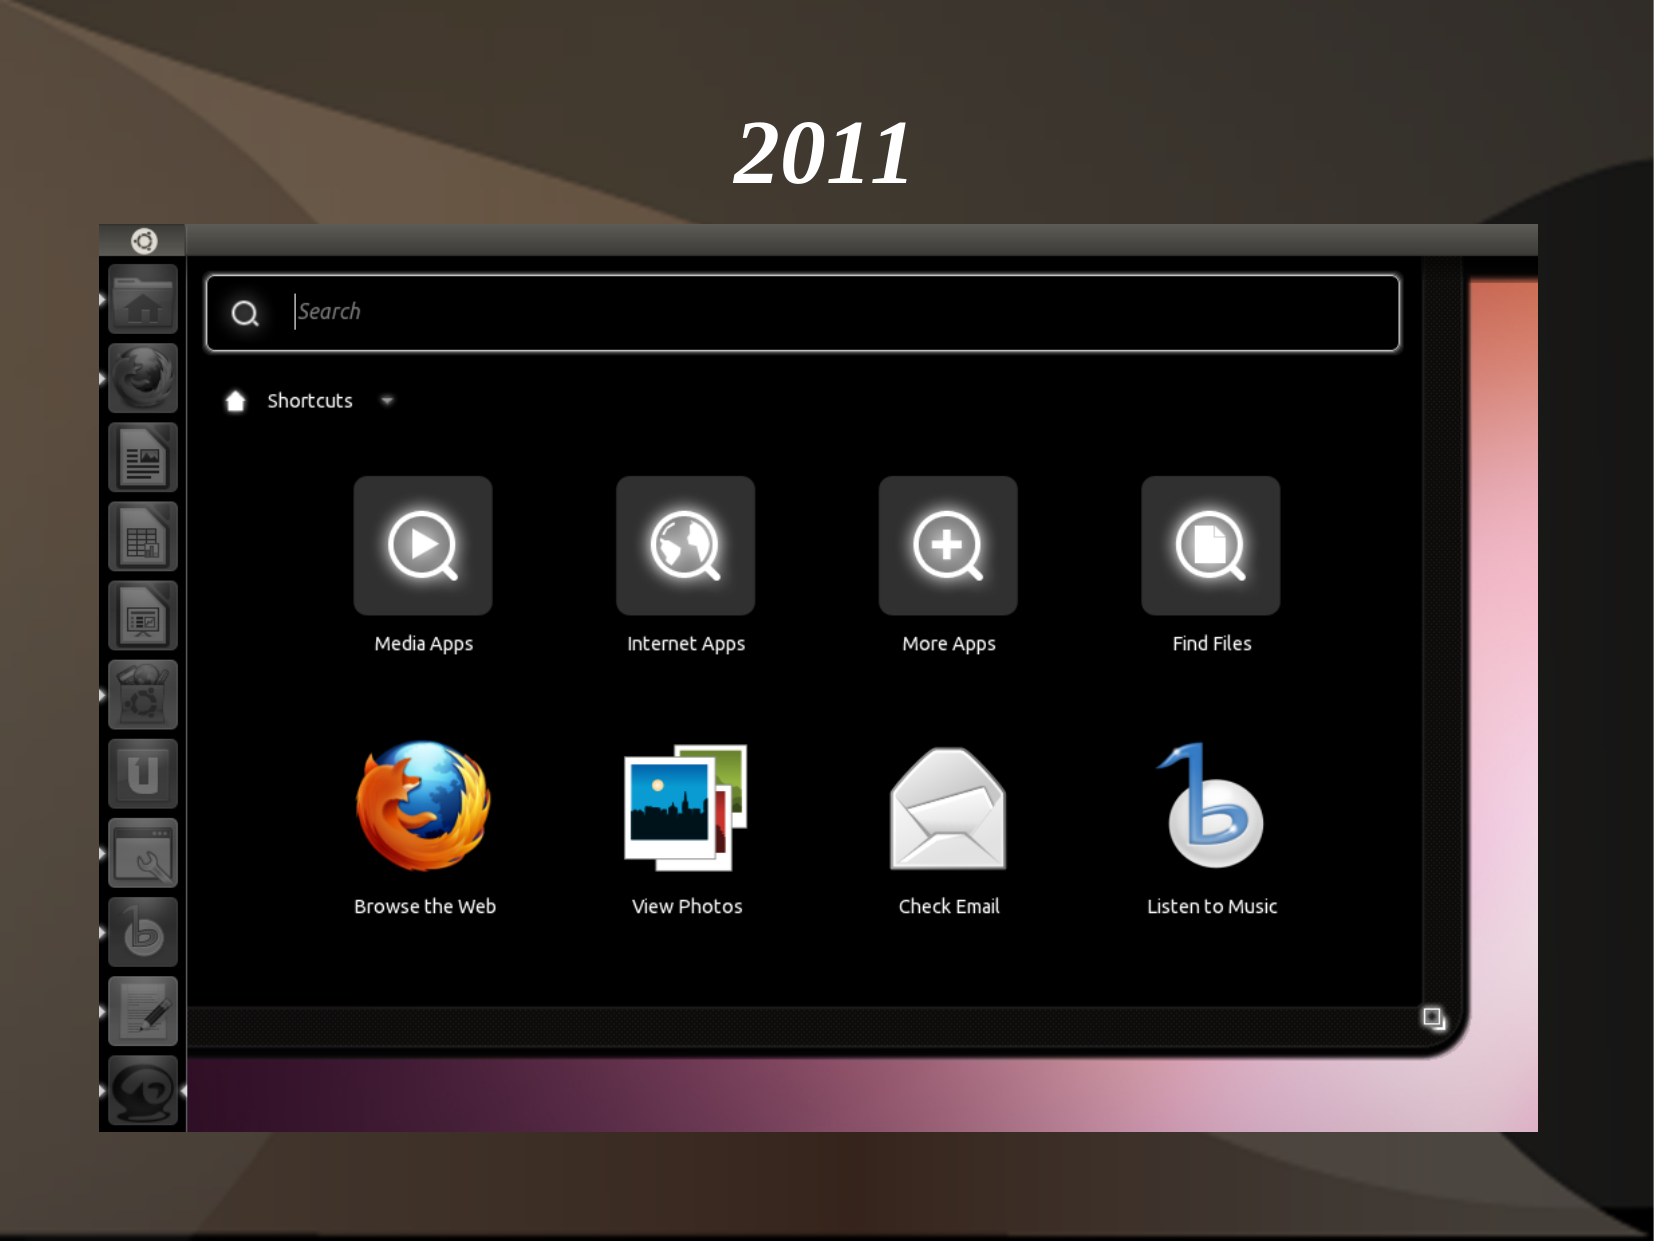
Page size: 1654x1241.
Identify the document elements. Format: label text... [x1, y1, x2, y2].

title 2011 [82, 56, 1571, 250]
picture [0, 0, 1654, 1241]
